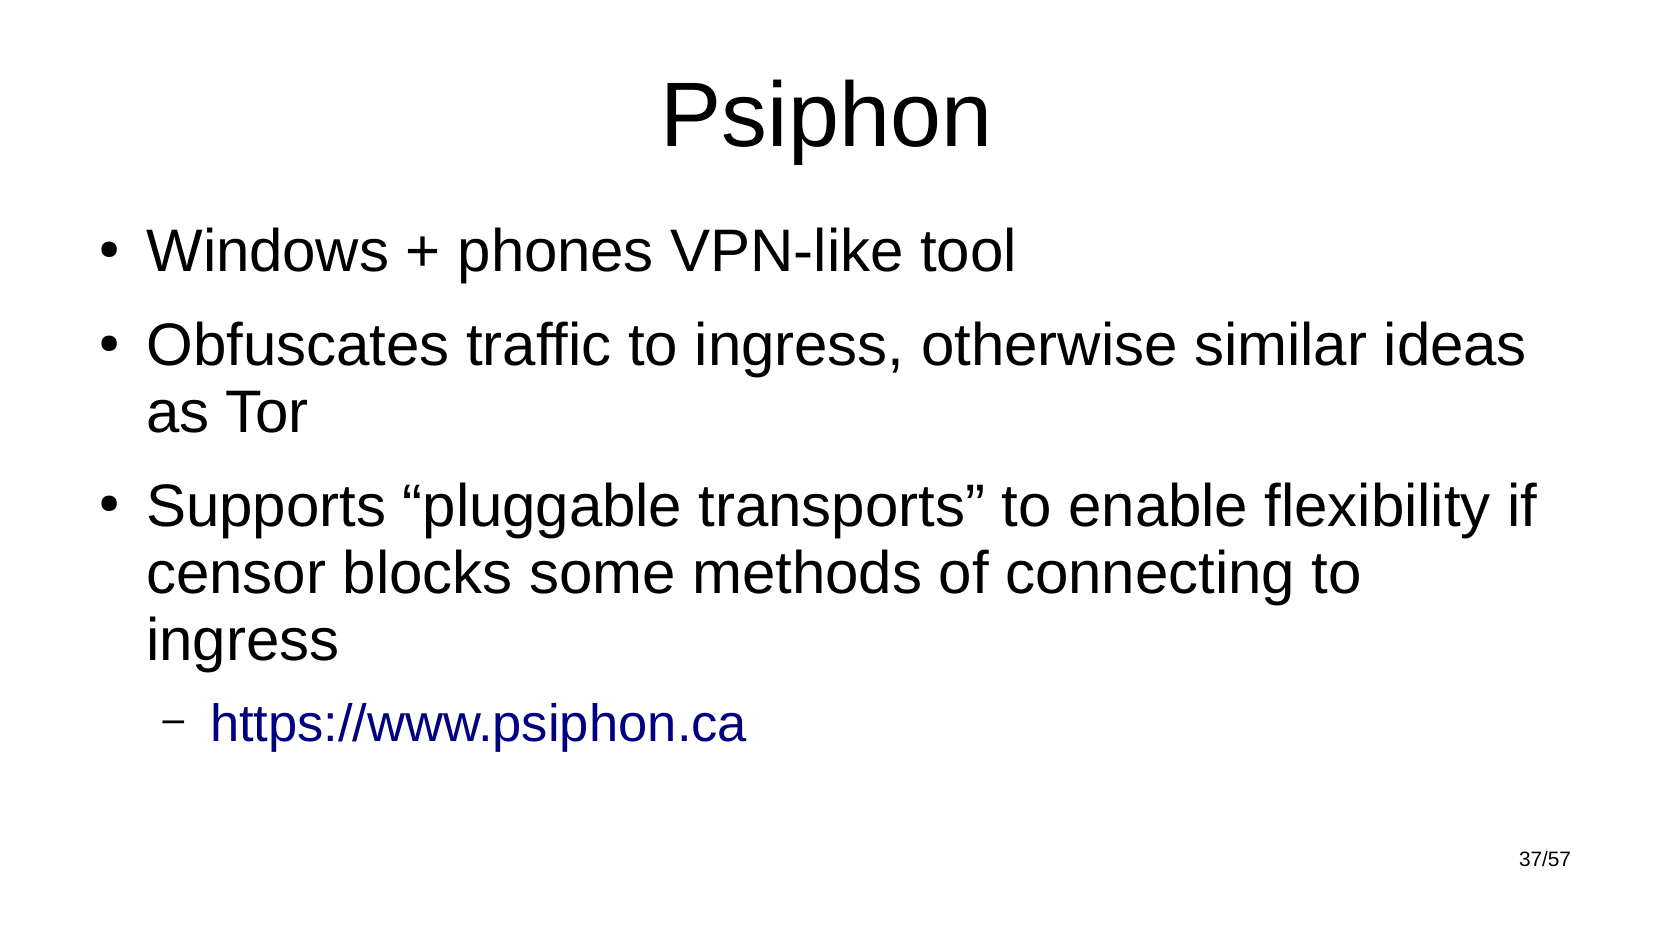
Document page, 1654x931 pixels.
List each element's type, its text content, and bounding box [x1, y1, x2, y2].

title Psiphon [82, 37, 1571, 193]
list Windows + phones VPN-like tool Obfuscates traffic to ingress, otherwise similar ideas as Tor Supports “pluggable transports” to enable flexibility if censor blocks some methods of connecting to ingress https://www.psiphon.ca [82, 217, 1571, 758]
